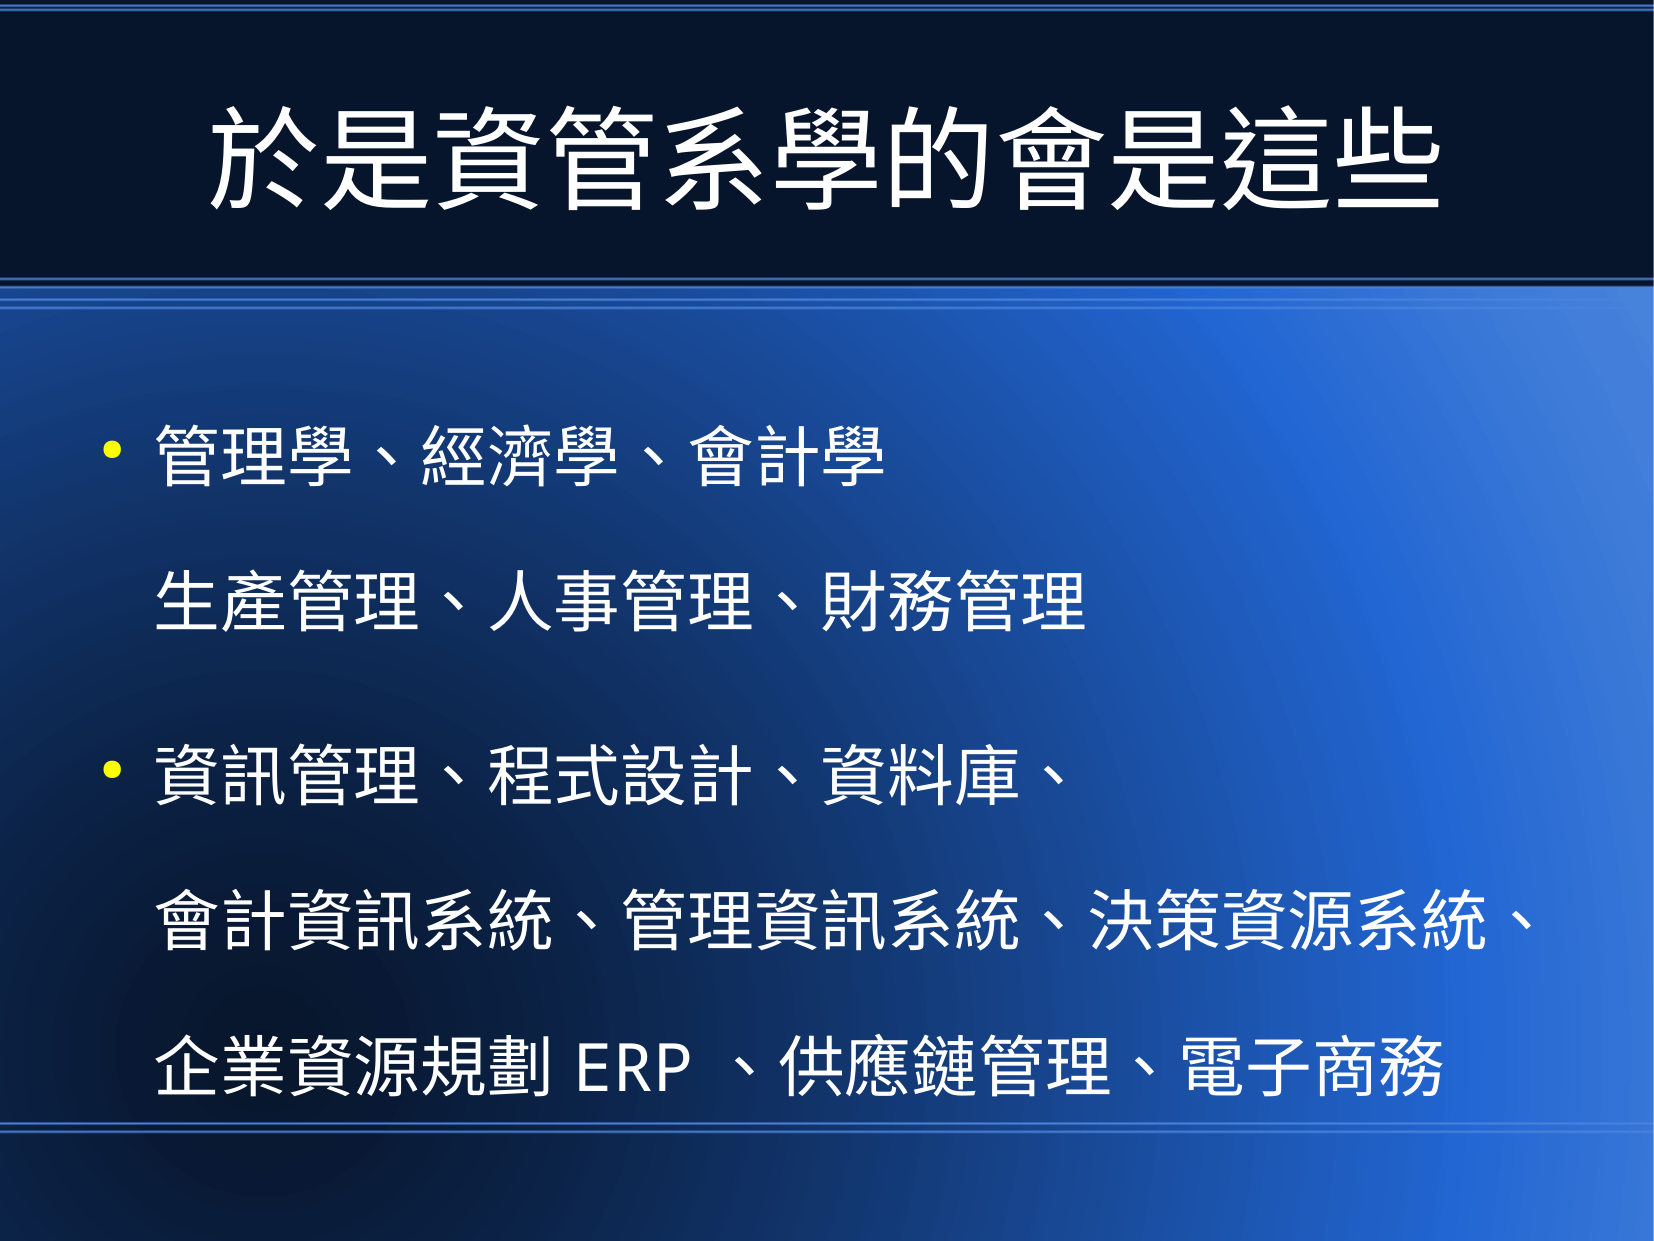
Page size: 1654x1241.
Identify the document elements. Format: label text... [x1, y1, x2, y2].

picture [0, 0, 1654, 1241]
title 於是資管系學的會是這些 [82, 49, 1571, 257]
list 管理學、經濟學、會計學 生產管理、人事管理、財務管理 資訊管理、程式設計、資料庫、 會計資訊系統、管理資訊系統、決策資源系統、企業資源規劃ERP、供應鏈管理、電子商務 [82, 355, 1571, 1241]
